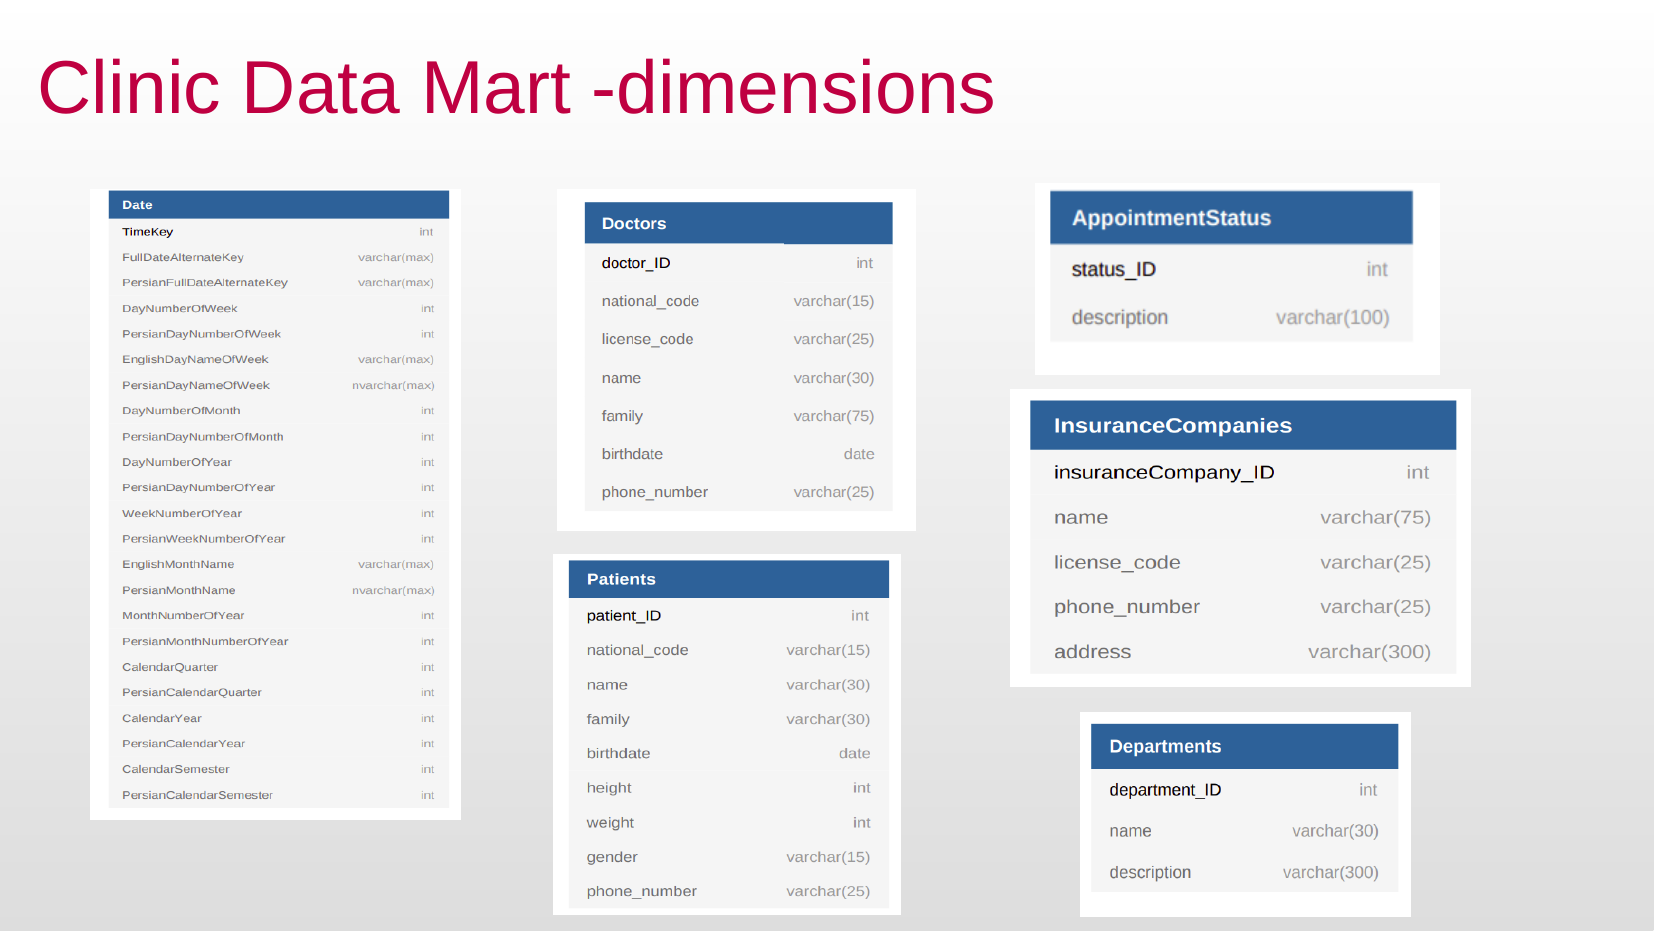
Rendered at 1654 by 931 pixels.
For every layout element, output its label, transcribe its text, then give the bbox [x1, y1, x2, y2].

picture [1010, 389, 1471, 688]
picture [90, 189, 461, 820]
picture [557, 189, 916, 531]
picture [553, 554, 901, 916]
picture [1035, 183, 1440, 376]
picture [1080, 712, 1411, 917]
title Clinic Data Mart -dimensions [37, 0, 1306, 190]
